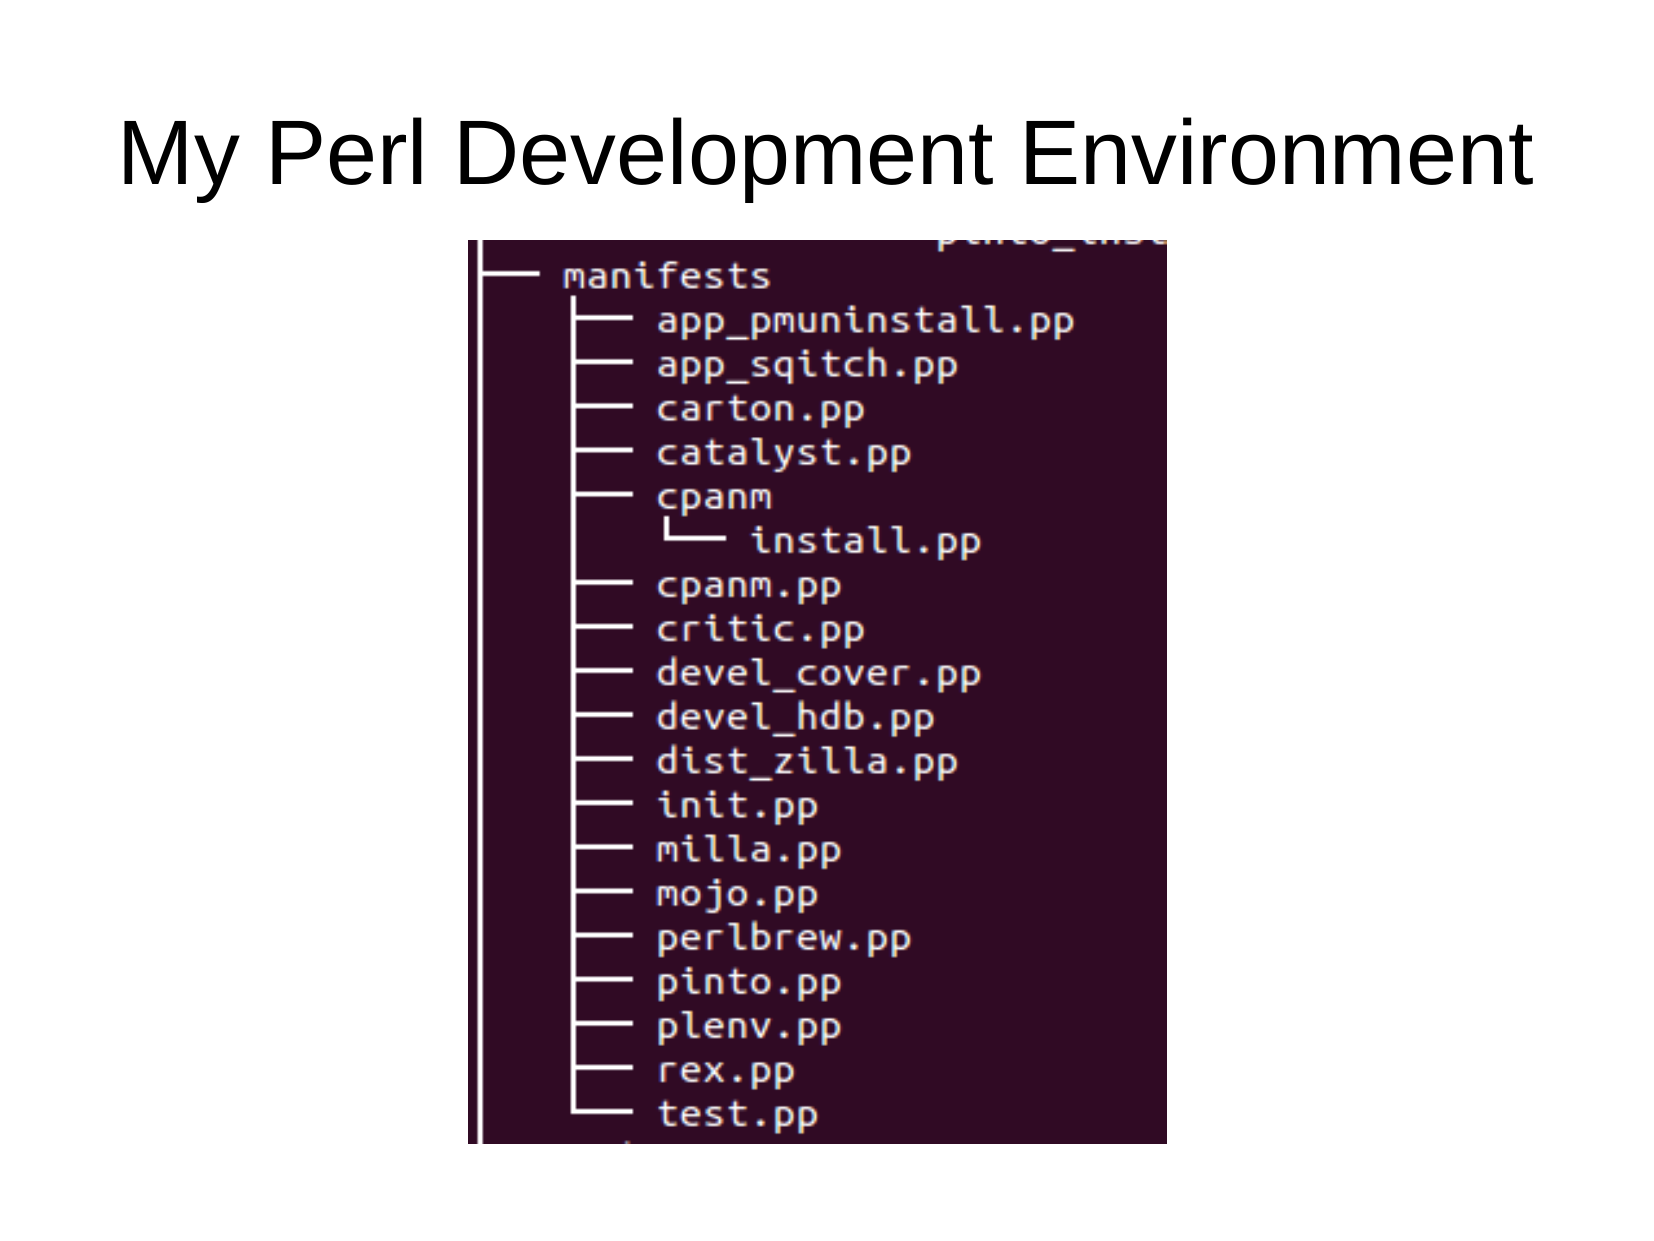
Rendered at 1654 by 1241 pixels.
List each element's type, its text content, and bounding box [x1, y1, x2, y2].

title My Perl Development Environment [82, 49, 1571, 257]
picture [468, 240, 1167, 1144]
